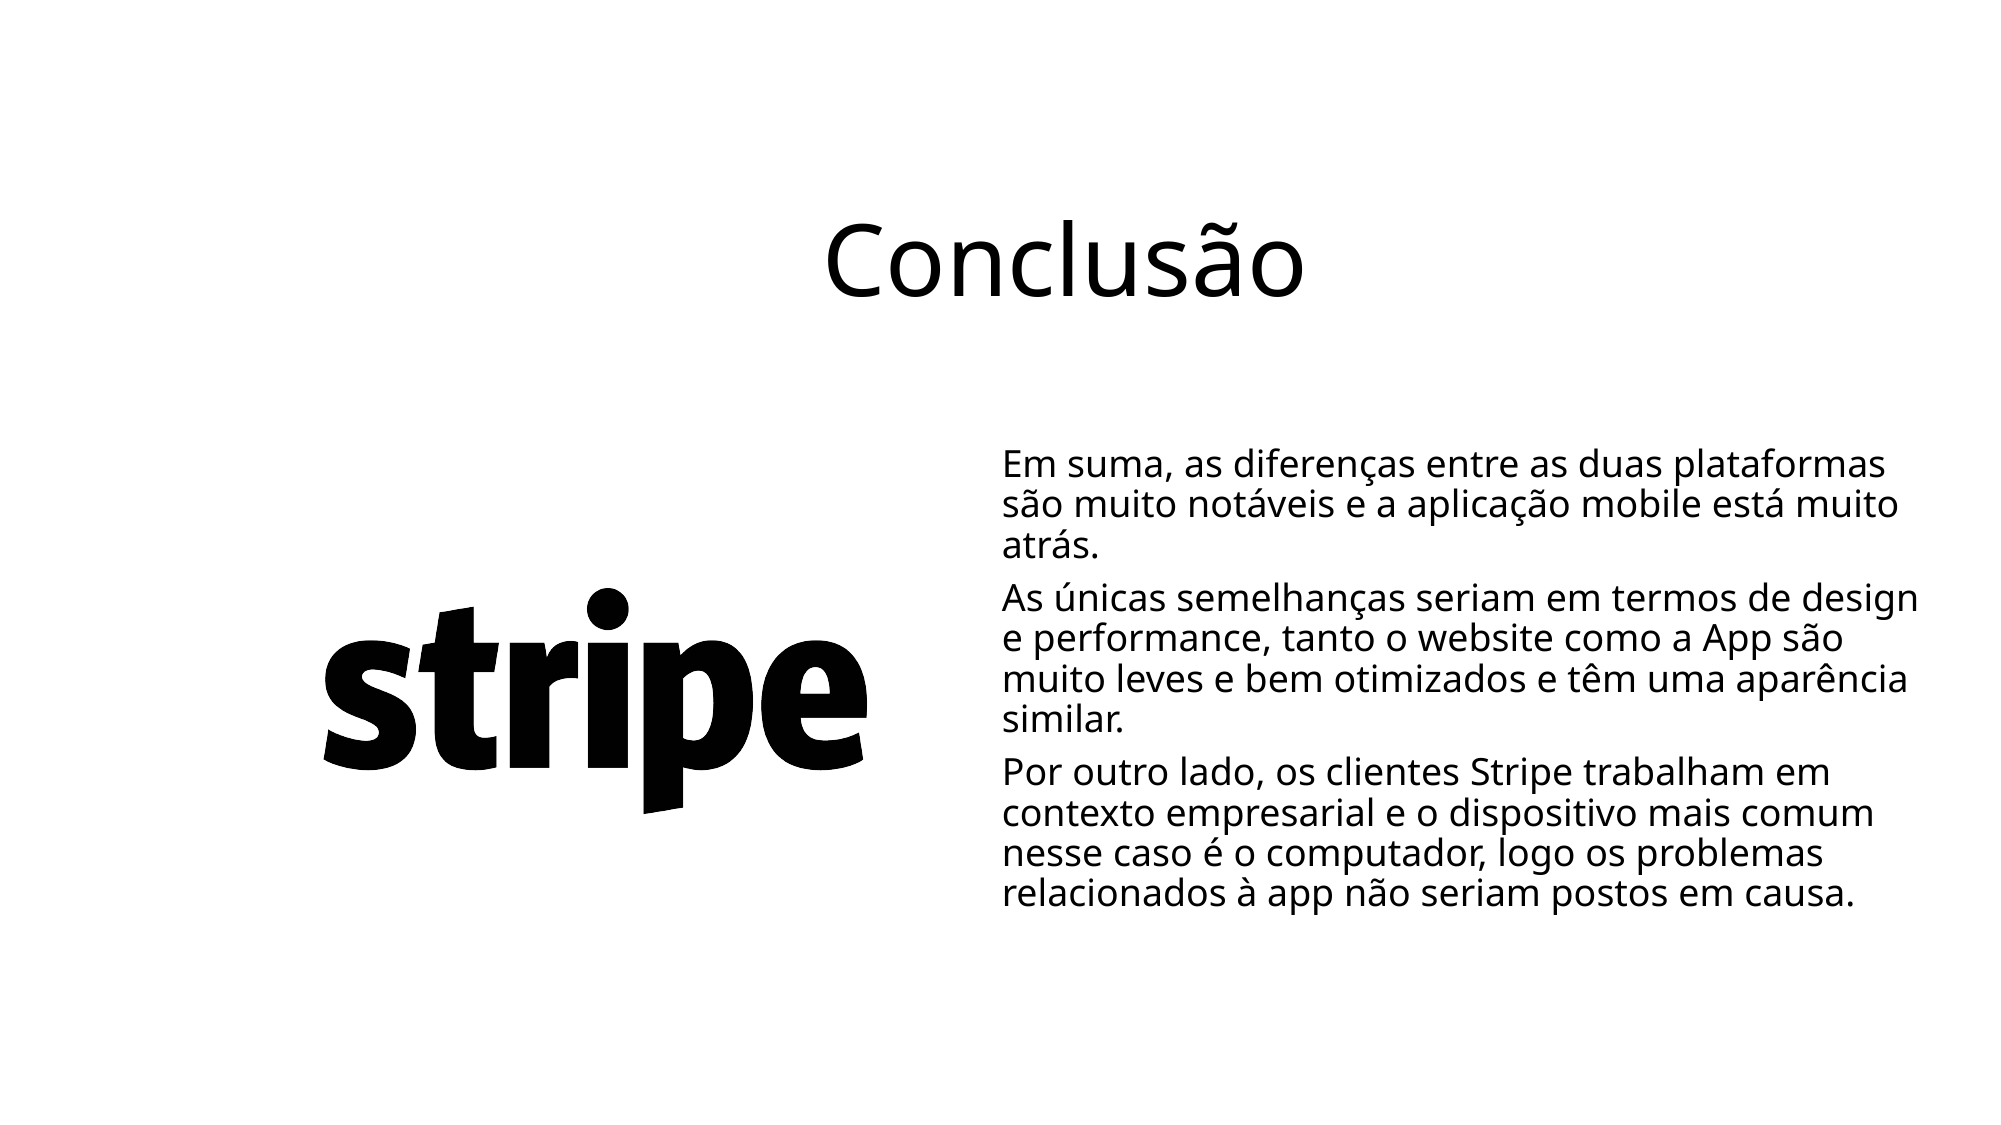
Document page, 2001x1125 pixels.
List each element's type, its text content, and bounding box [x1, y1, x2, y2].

picture [271, 549, 921, 851]
list Em suma, as diferenças entre as duas plataformas são muito notáveis e a aplicação mobile está muito atrás. As únicas semelhanças seriam em termos de design e performance, tanto o website como a App são muito leves e bem otimizados e têm uma aparência similar. Por outro lado, os clientes Stripe trabalham em contexto empresarial e o dispositivo mais comum nesse caso é o computador, logo os problemas relacionados à app não seriam postos em causa. [986, 437, 1942, 950]
title Conclusão [243, 112, 1887, 400]
